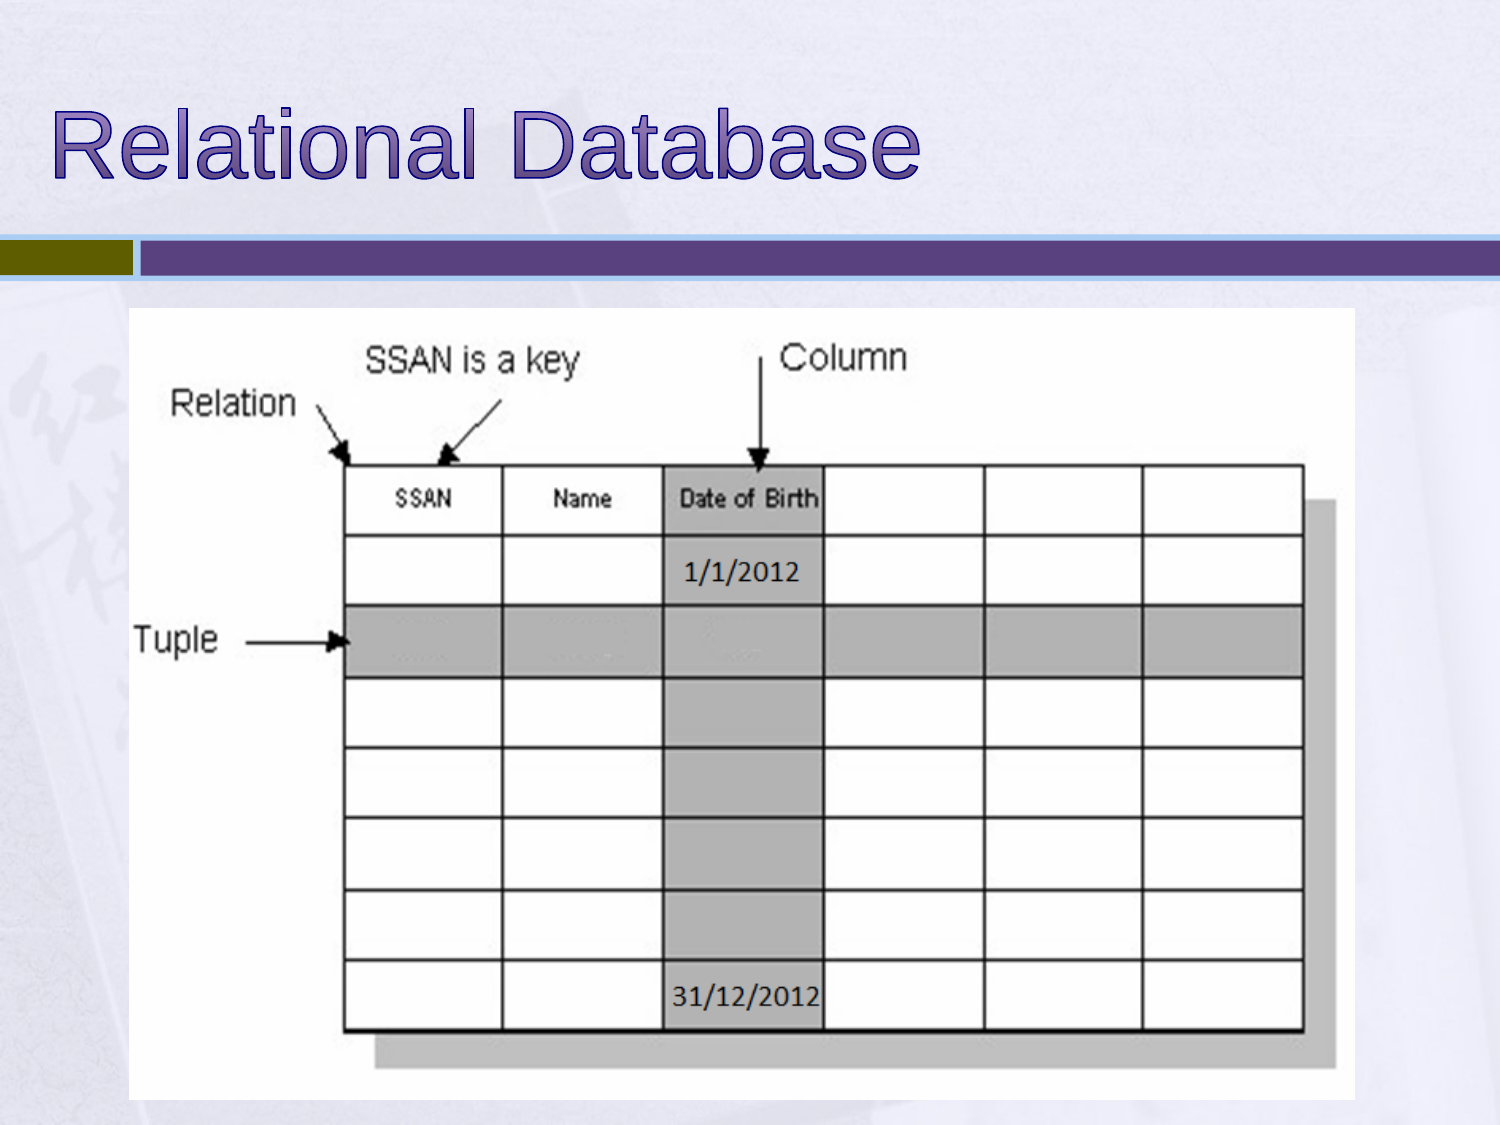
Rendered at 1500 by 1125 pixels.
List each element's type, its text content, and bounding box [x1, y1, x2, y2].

text_box Relational Database [55, 111, 114, 178]
text_box Relational Database [873, 126, 919, 179]
text_box Relational Database [465, 108, 474, 178]
text_box Relational Database [770, 126, 821, 179]
text_box Relational Database [197, 126, 248, 179]
text_box Relational Database [281, 127, 290, 178]
text_box Relational Database [356, 126, 399, 178]
picture [0, 282, 1500, 1125]
text_box Relational Database [581, 126, 632, 179]
text_box Relational Database [178, 108, 188, 178]
text_box Relational Database [515, 111, 573, 178]
text_box Relational Database [300, 126, 347, 179]
text_box Relational Database [662, 126, 713, 179]
picture [0, 0, 1500, 234]
text_box Relational Database [249, 115, 275, 179]
text_box Relational Database [718, 108, 763, 179]
text_box Relational Database [632, 115, 658, 179]
text_box Relational Database [122, 126, 168, 179]
text_box Relational Database [408, 126, 459, 179]
text_box Relational Database [823, 126, 866, 179]
